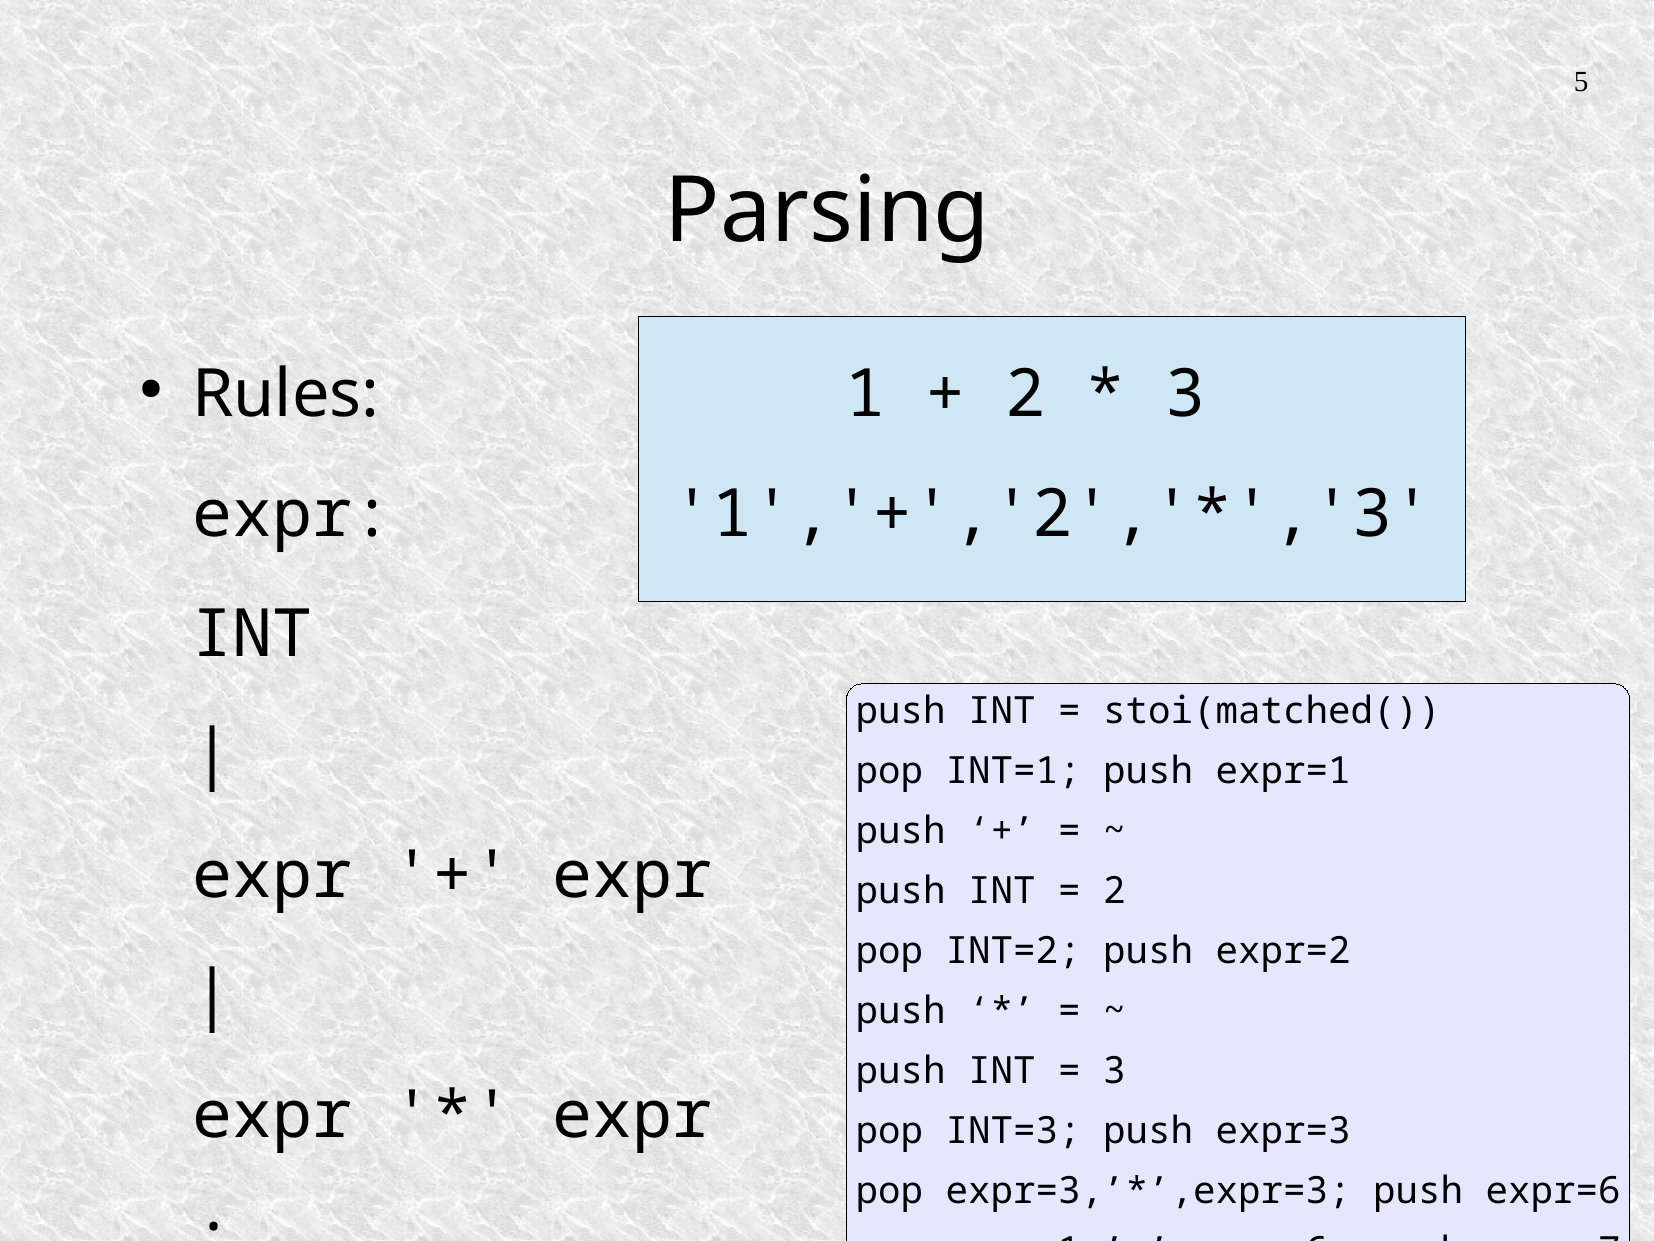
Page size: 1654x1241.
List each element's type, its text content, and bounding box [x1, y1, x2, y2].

text_box [638, 316, 1466, 344]
text_box push INT = stoi(matched()) pop INT=1; push expr=1 push ‘+’ = ~ push INT = 2 pop INT=2; push expr=2 push ‘*’ = ~ push INT = 3 pop INT=3; push expr=3 pop expr=3,’*’,expr=3; push expr=6 pop expr=1,’+’,expr=6; push expr=7 [846, 683, 1630, 1187]
list Rules: 1 + 2 * 3 expr: '1','+','2','*','3' INT | expr '+' expr | expr '*' expr ; [121, 344, 1534, 1179]
title Parsing [121, 102, 1534, 310]
picture [0, 0, 1654, 1241]
